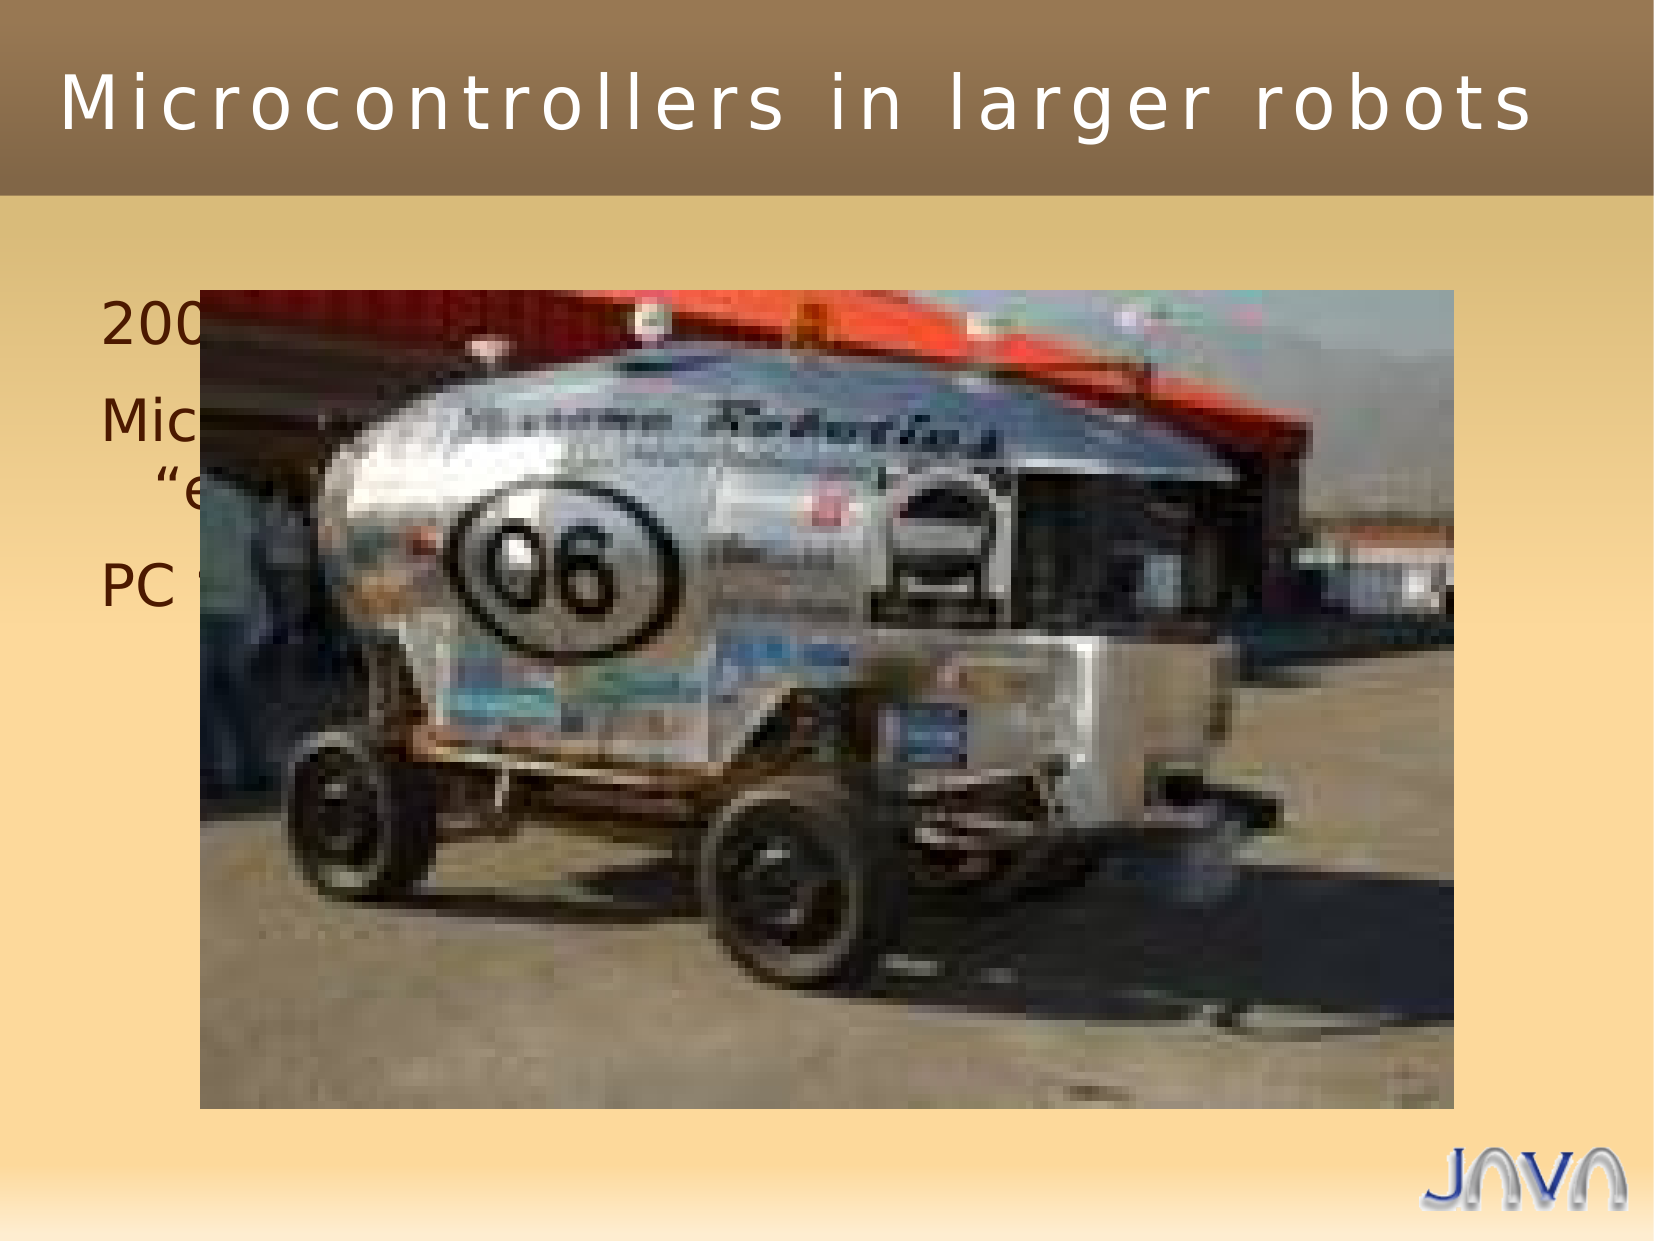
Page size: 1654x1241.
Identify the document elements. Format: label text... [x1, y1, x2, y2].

title Microcontrollers in larger robots [59, 29, 1595, 178]
picture [0, 0, 1654, 1241]
list 2005 DARPA Grand Challenge - “Tommy” Microcontrollers (Jstamps) controlled “extremities” PC “brain” [82, 290, 199, 1109]
